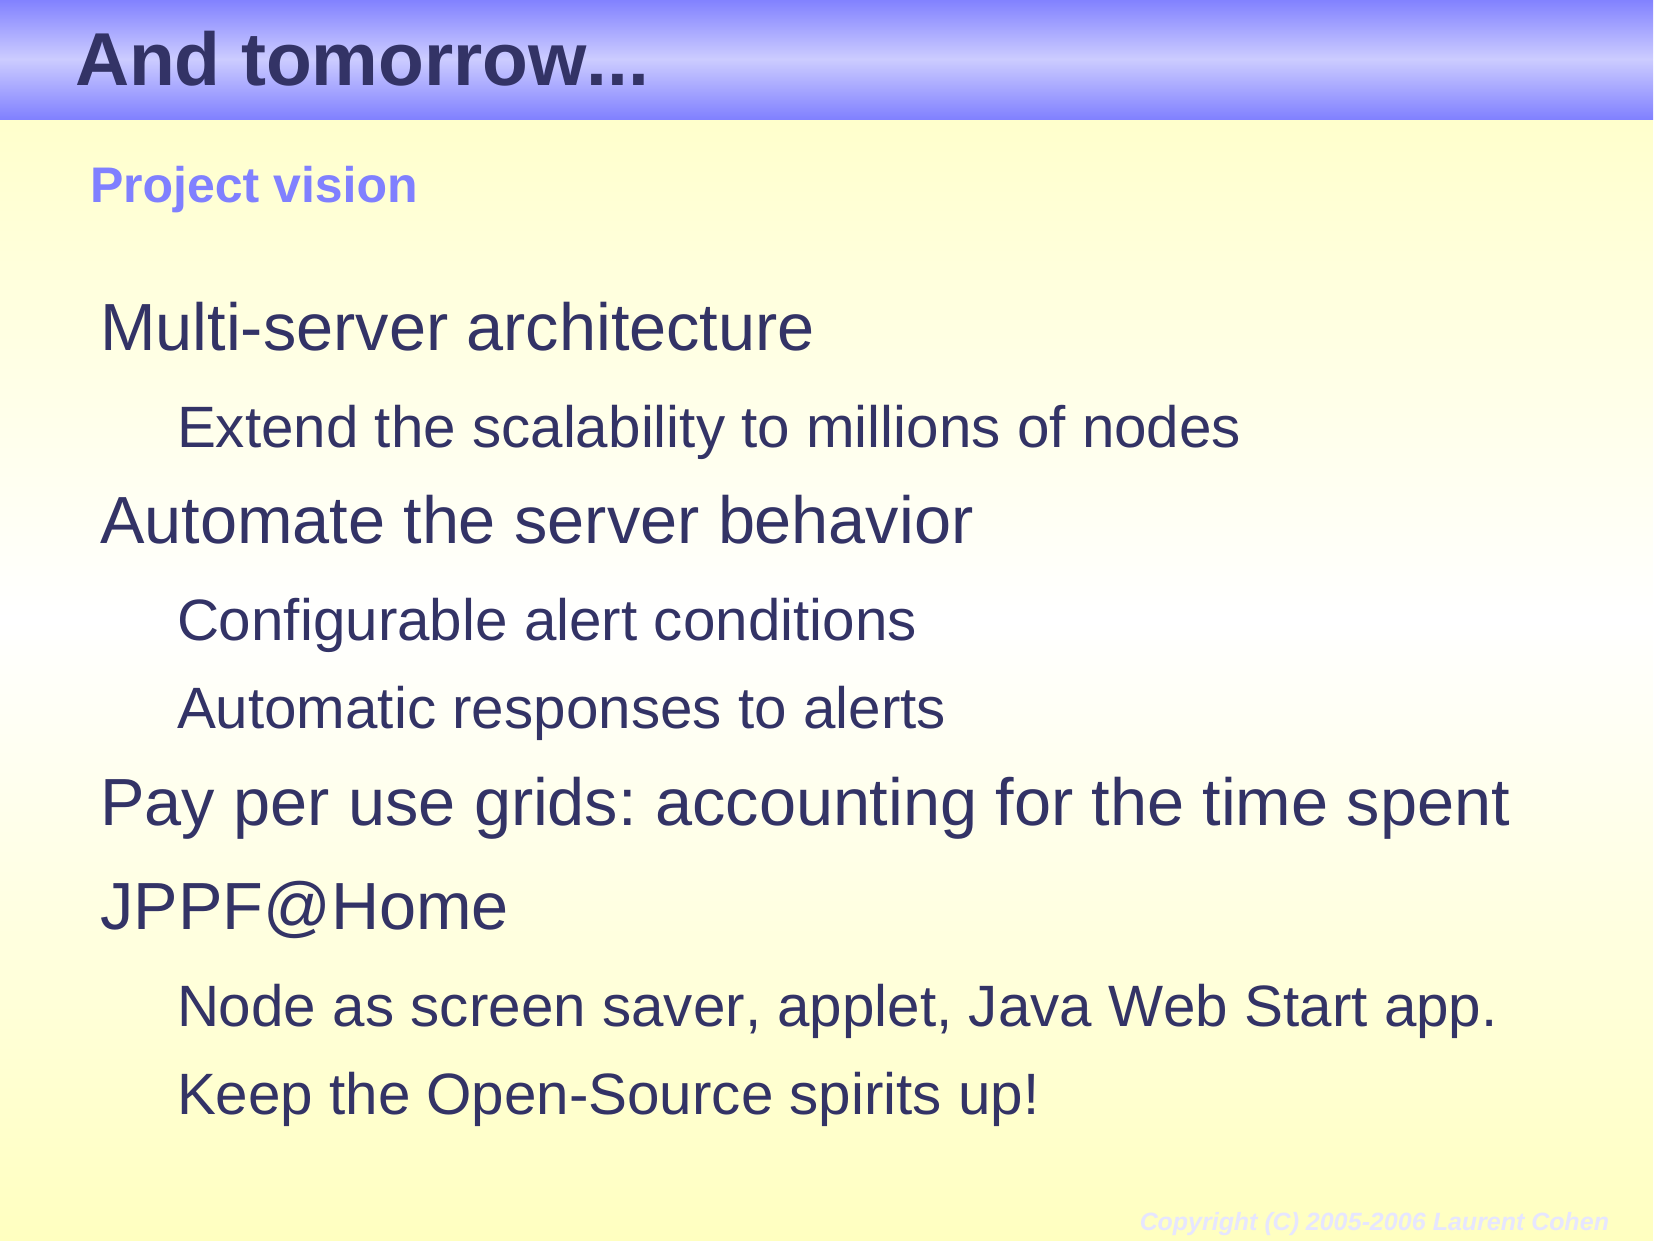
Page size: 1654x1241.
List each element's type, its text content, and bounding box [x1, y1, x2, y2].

title And tomorrow... [0, 0, 1653, 120]
list Multi-server architecture Extend the scalability to millions of nodes Automate the server behavior Configurable alert conditions Automatic responses to alerts Pay per use grids: accounting for the time spent JPPF@Home Node as screen saver, applet, Java Web Start app. Keep the Open-Source spirits up! [82, 290, 1571, 1182]
text_box Project vision [75, 149, 1576, 225]
